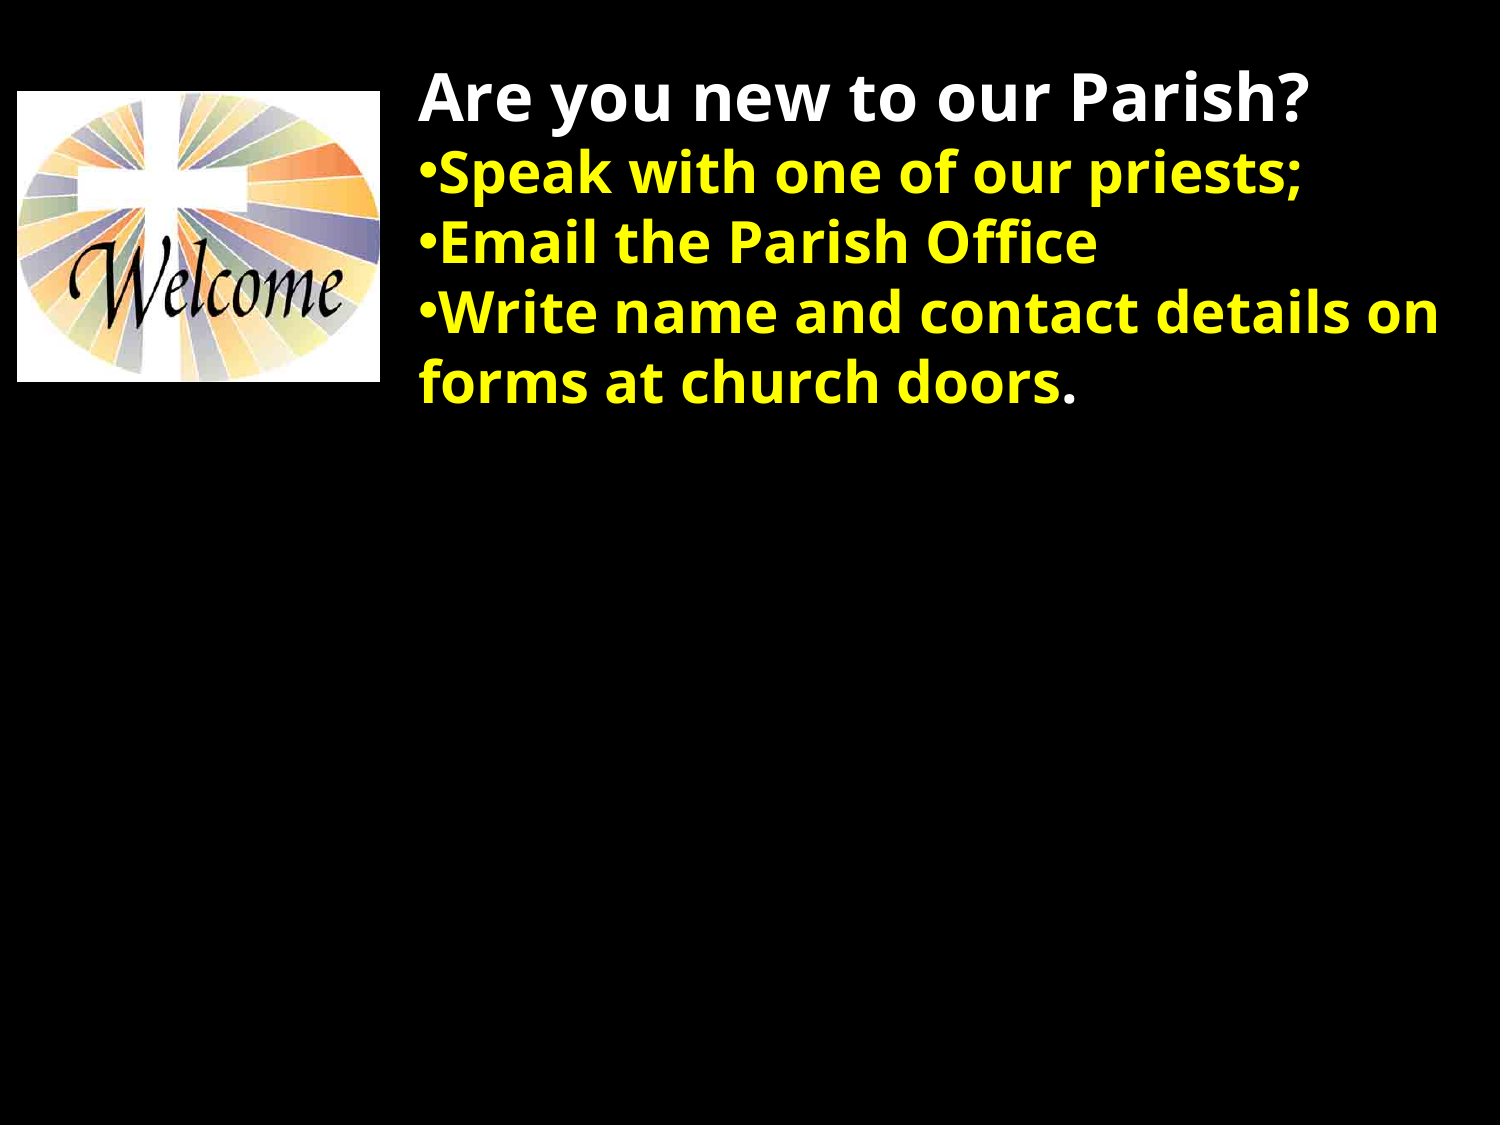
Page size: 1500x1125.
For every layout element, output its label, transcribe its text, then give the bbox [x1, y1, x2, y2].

picture [17, 91, 380, 382]
text_box Are you new to our Parish? Speak with one of our priests; Email the Parish Office Write name and contact details on forms at church doors. [403, 47, 1499, 423]
